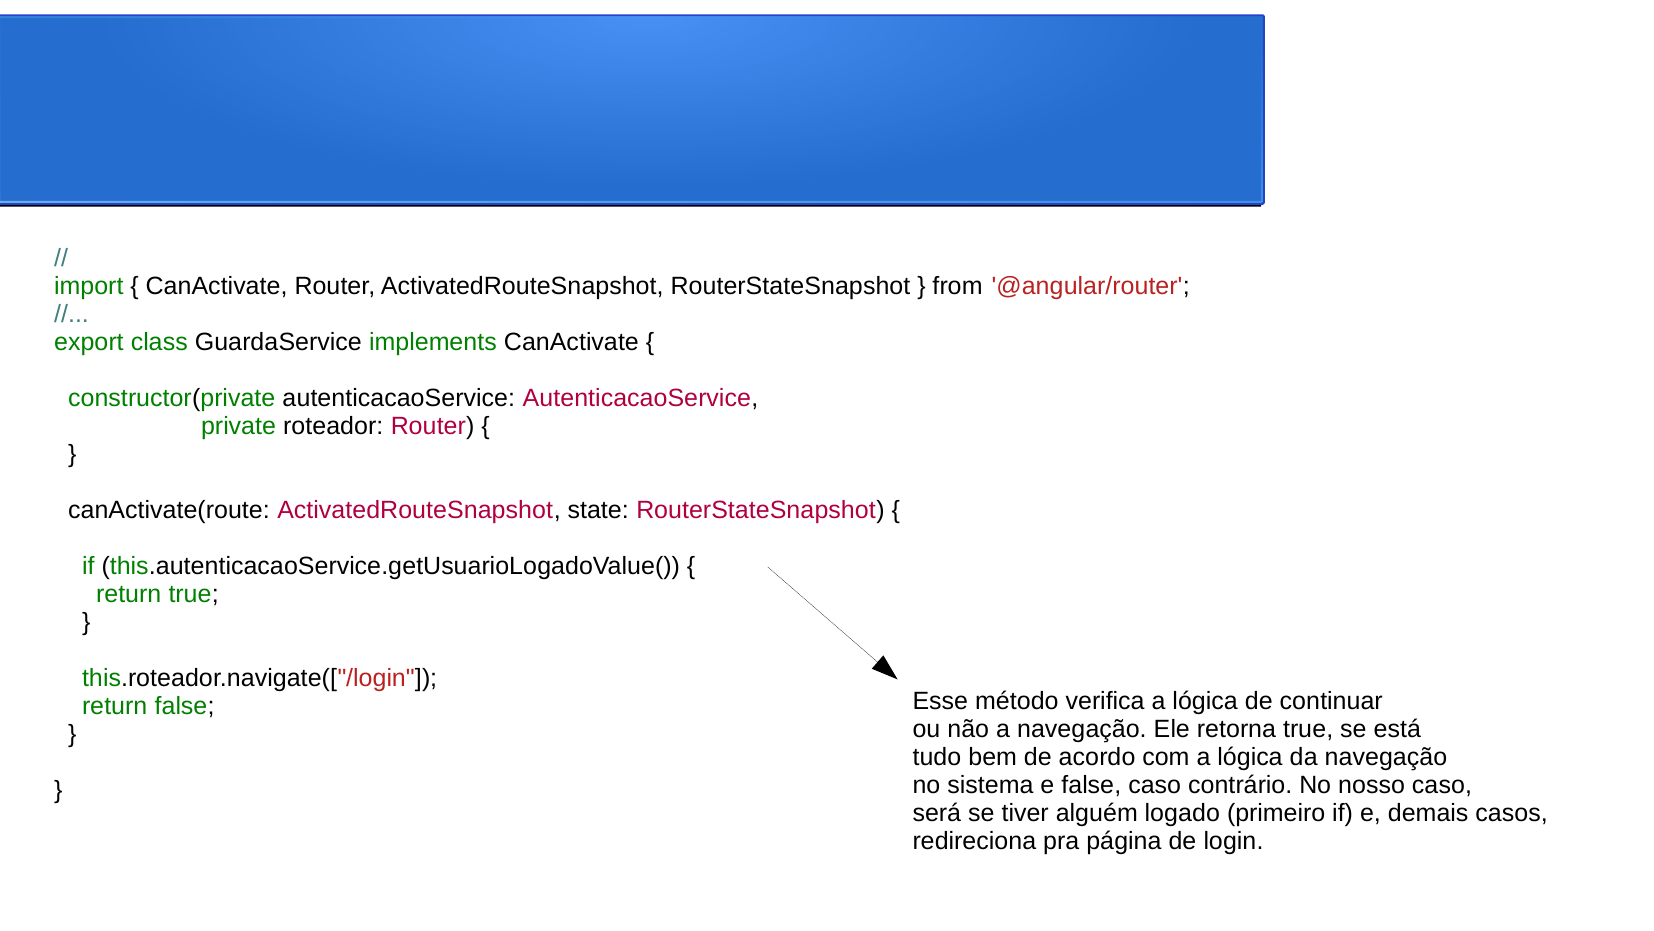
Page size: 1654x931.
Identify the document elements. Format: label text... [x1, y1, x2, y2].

text_box Esse método verifica a lógica de continuar ou não a navegação. Ele retorna true, se está tudo bem de acordo com a lógica da navegação no sistema e false, caso contrário. No nosso caso, será se tiver alguém logado (primeiro if) e, demais casos, redireciona pra página de login. [897, 679, 1565, 863]
text_box // import { CanActivate, Router, ActivatedRouteSnapshot, RouterStateSnapshot } from '@angular/router'; //... export class GuardaService implements CanActivate { constructor(private autenticacaoService: AutenticacaoService, private roteador: Router) { } canActivate(route: ActivatedRouteSnapshot, state: RouterStateSnapshot) { if (this.autenticacaoService.getUsuarioLogadoValue()) { return true; } this.roteador.navigate(["/login"]); return false; } } [39, 236, 1205, 811]
